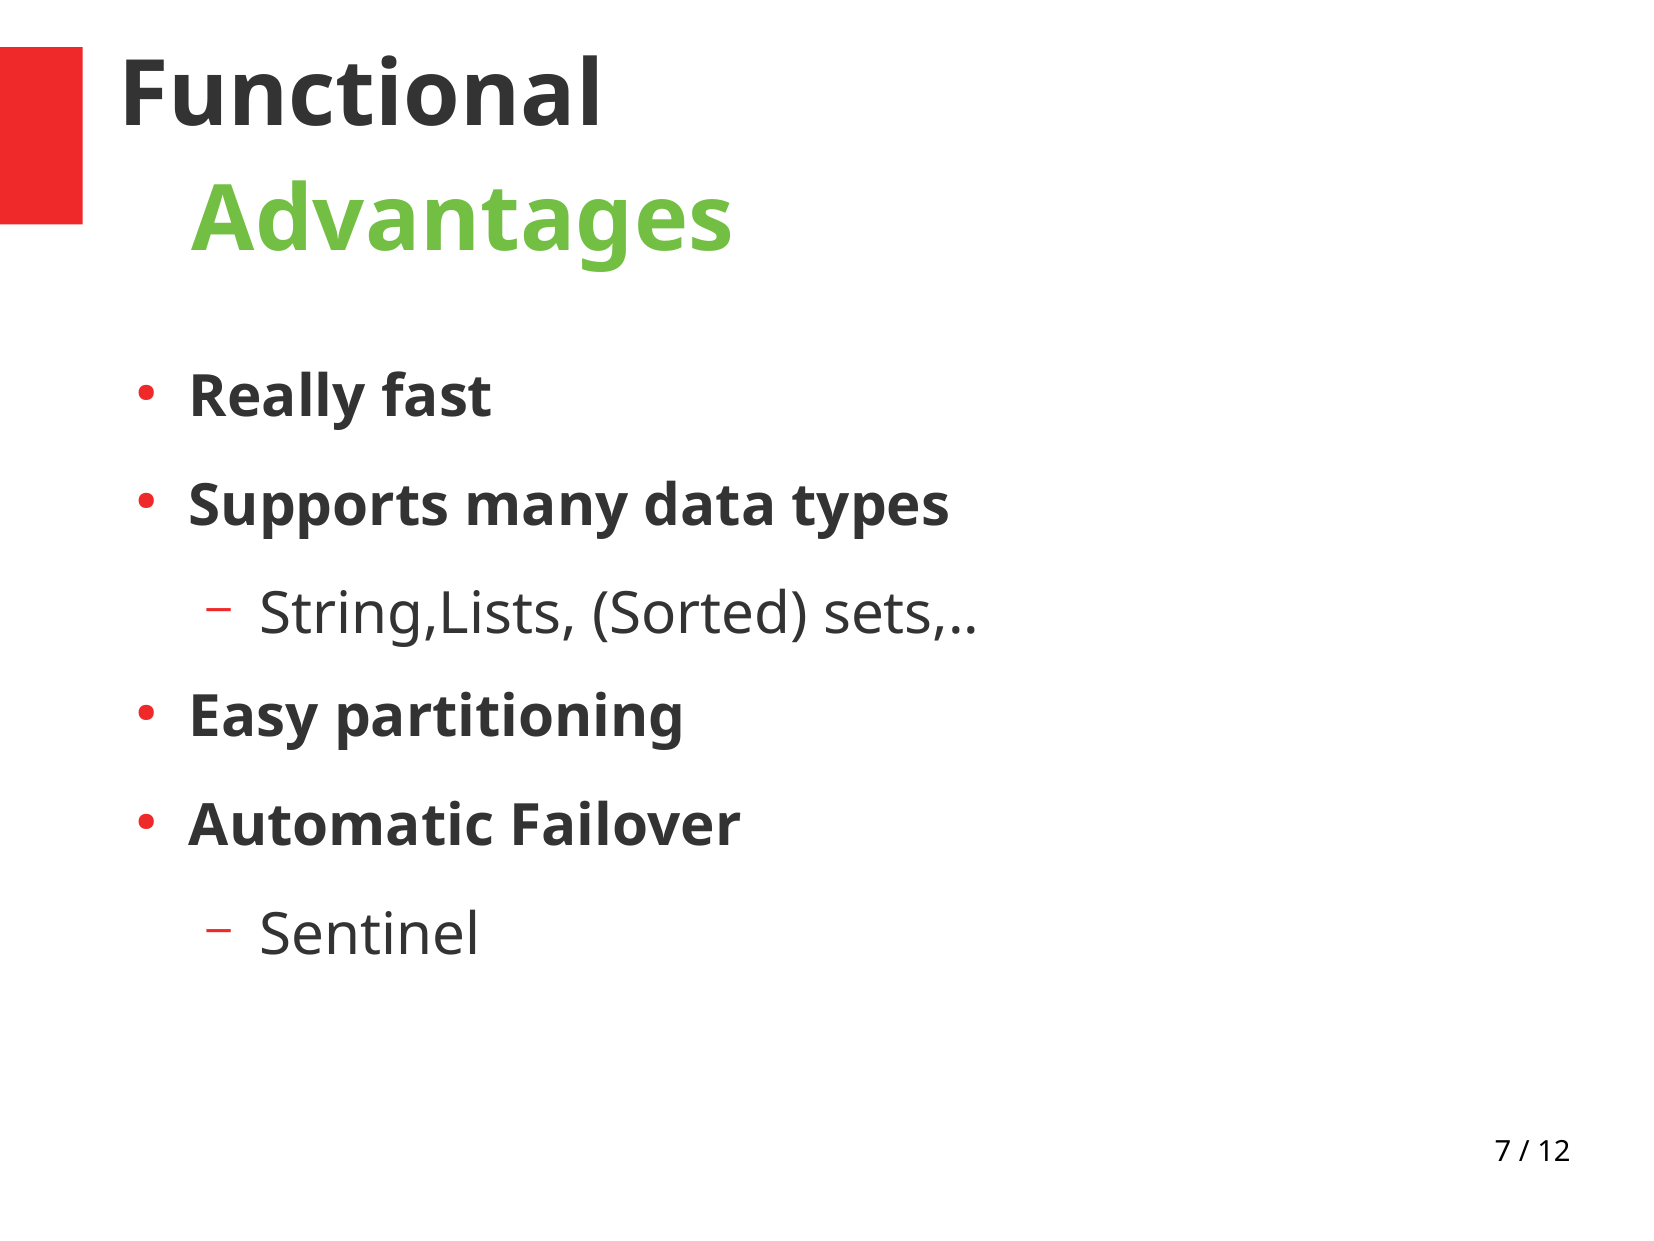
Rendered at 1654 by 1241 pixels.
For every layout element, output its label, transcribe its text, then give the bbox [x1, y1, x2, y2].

list Really fast Supports many data types String,Lists, (Sorted) sets,.. Easy partitioning Automatic Failover Sentinel [118, 354, 1536, 1074]
title Functional Advantages [118, 45, 1571, 260]
